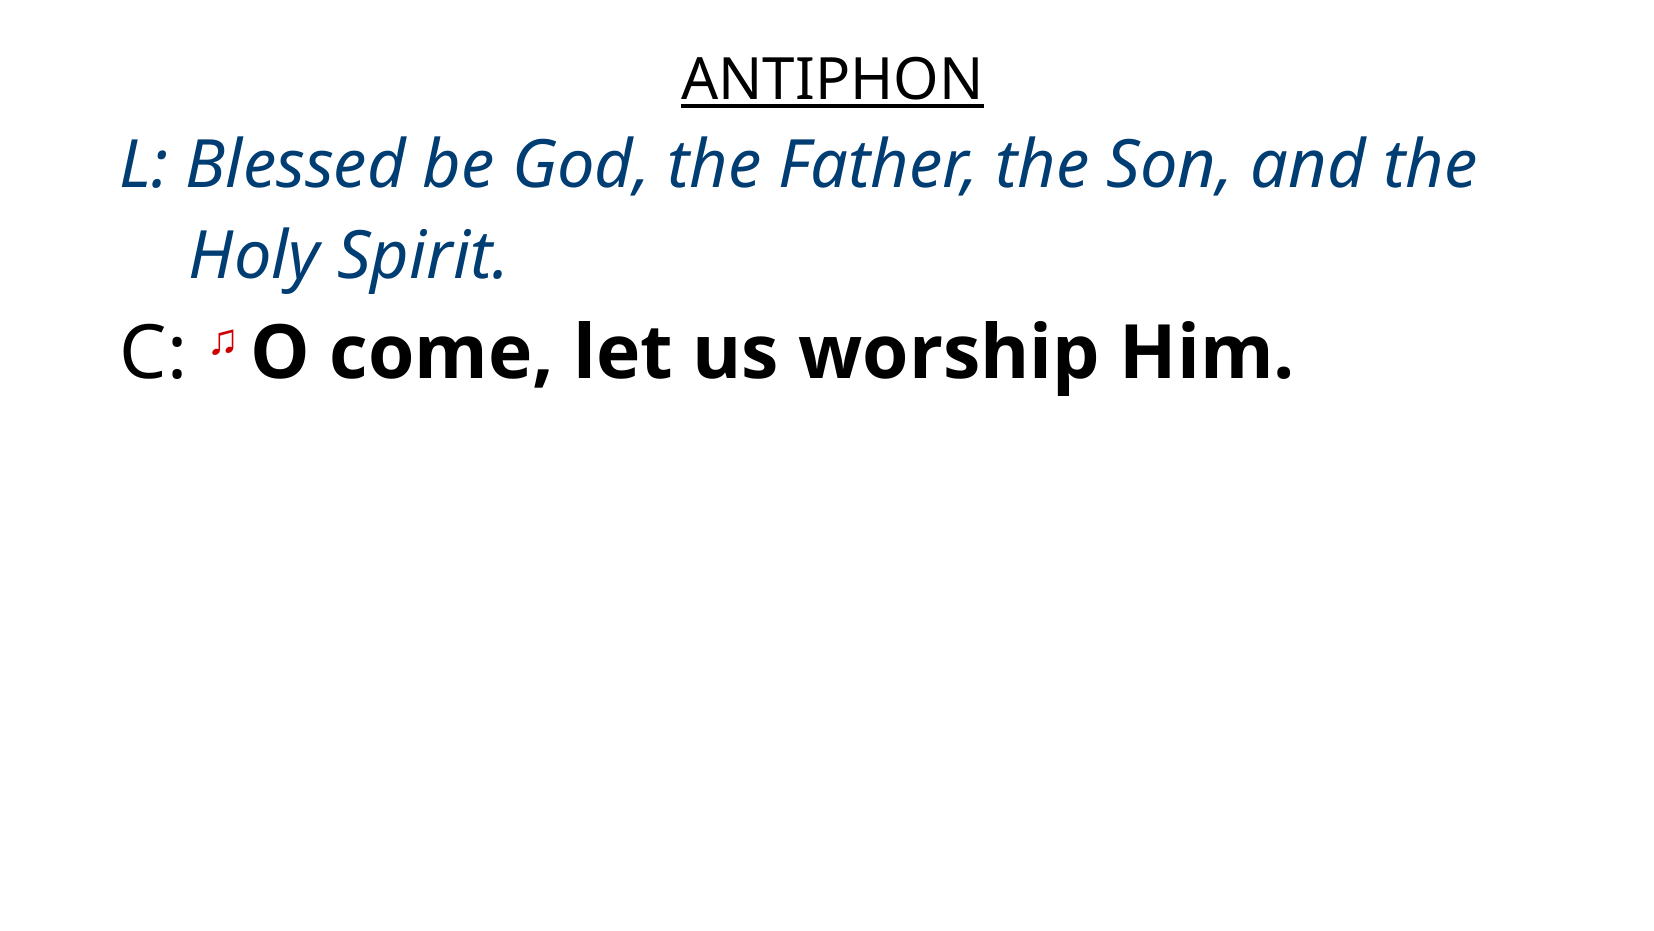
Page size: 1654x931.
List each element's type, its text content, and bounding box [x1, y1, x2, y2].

text_box ANTIPHON L: Blessed be God, the Father, the Son, and the Holy Spirit. C: ♫ O come, let us worship Him. [105, 30, 1561, 415]
